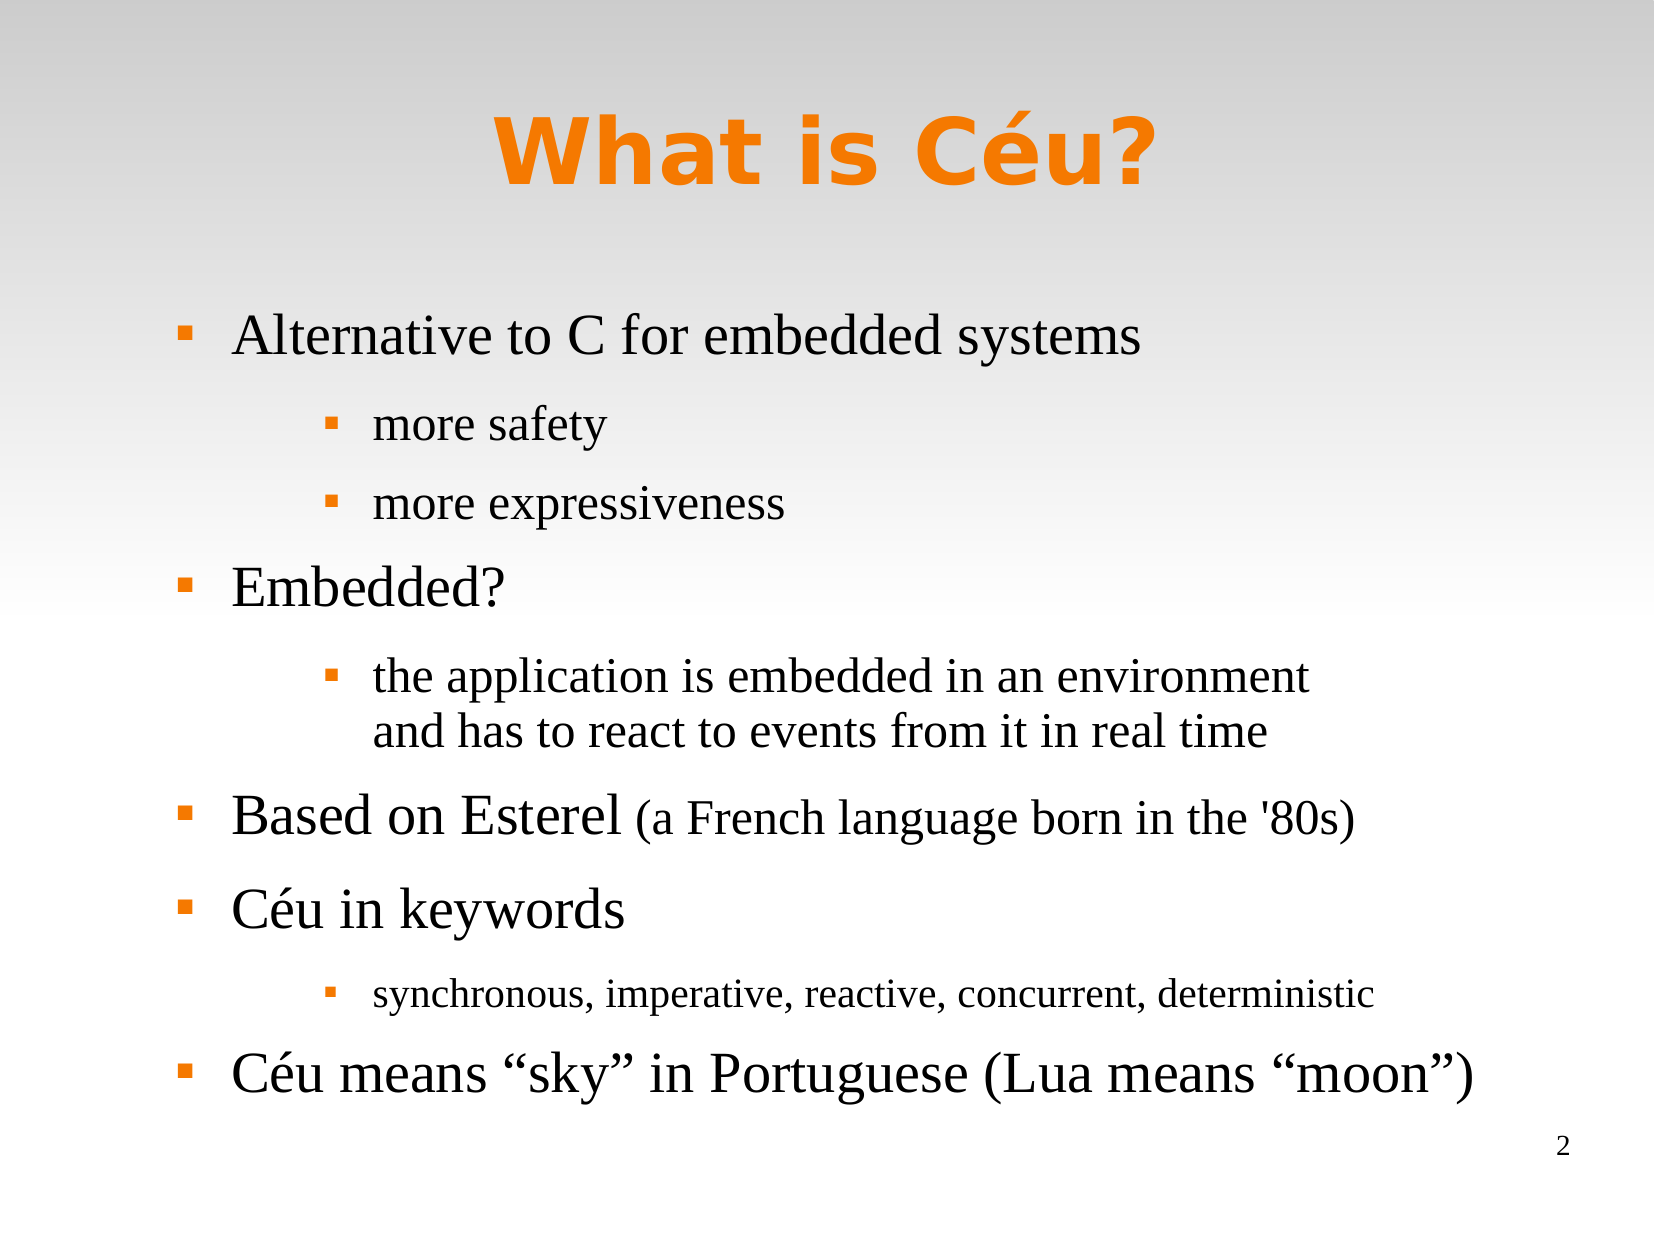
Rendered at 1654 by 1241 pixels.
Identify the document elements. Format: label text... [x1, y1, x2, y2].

title What is Céu? [82, 49, 1571, 257]
list Alternative to C for embedded systems more safety more expressiveness Embedded? the application is embedded in an environment and has to react to events from it in real time Based on Esterel (a French language born in the '80s) Céu in keywords synchronous, imperative, reactive, concurrent, deterministic Céu means “sky” in Portuguese (Lua means “moon”) [89, 302, 1492, 1160]
